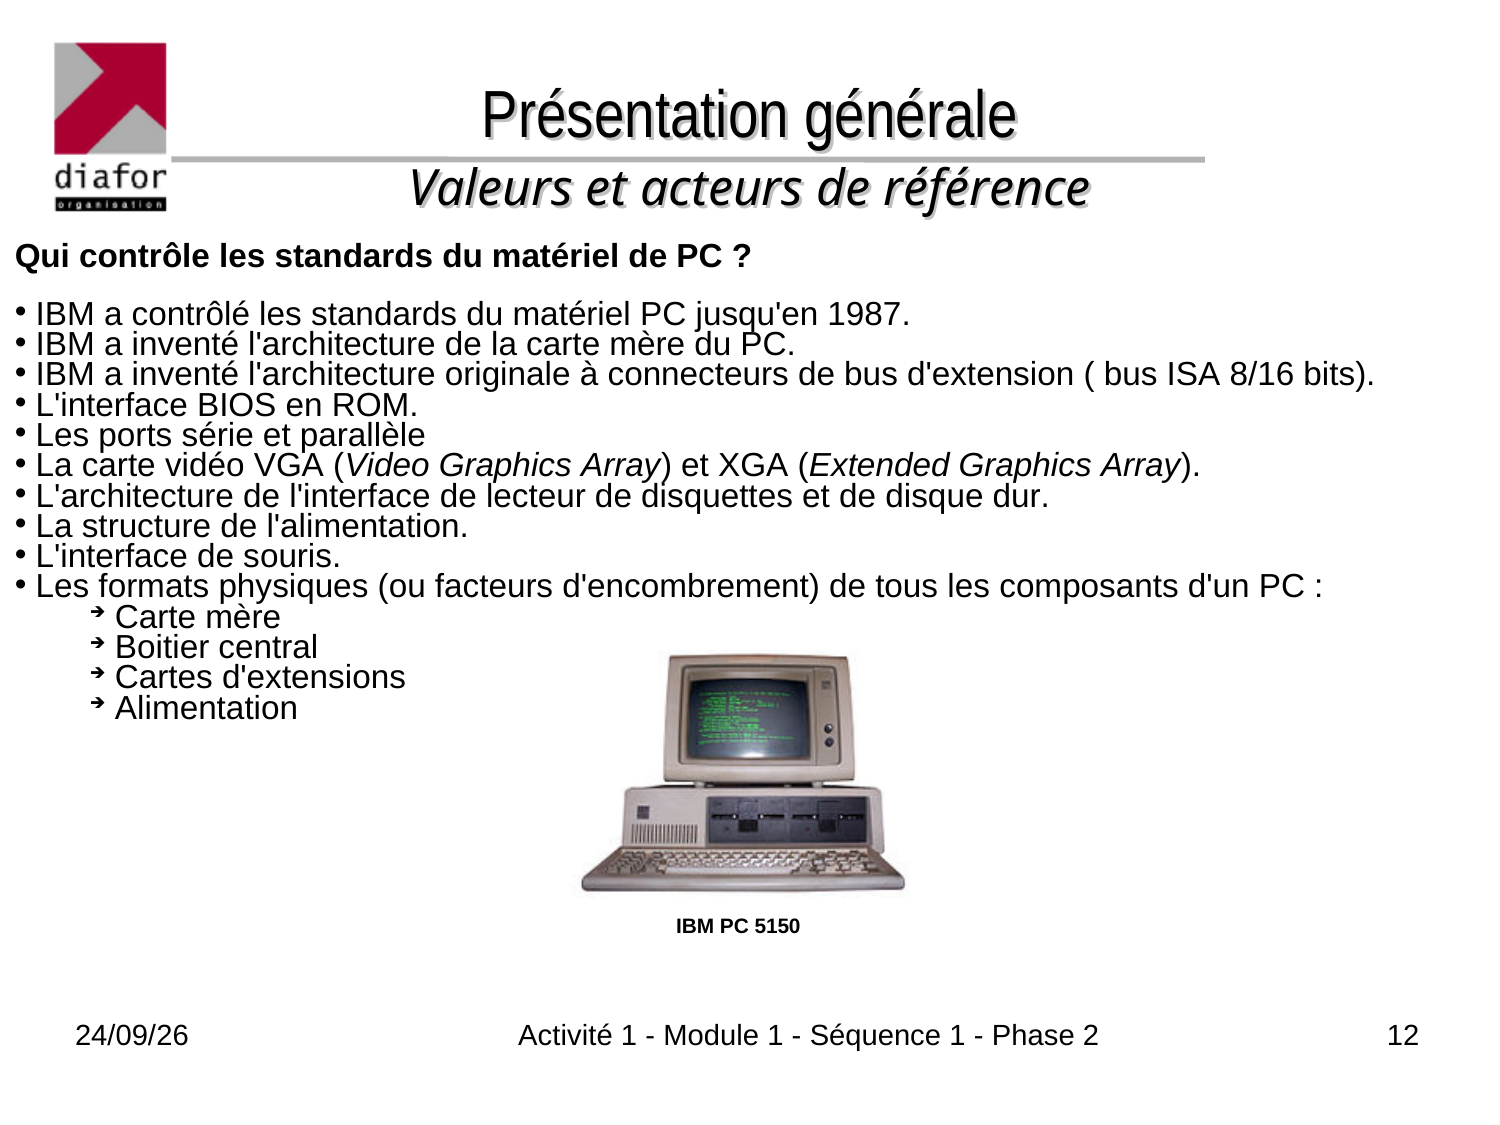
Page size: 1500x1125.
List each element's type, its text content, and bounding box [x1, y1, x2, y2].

text_box IBM PC 5150 [661, 911, 839, 945]
title Présentation générale Valeurs et acteurs de référence [75, 45, 1426, 250]
picture [571, 649, 916, 898]
text_box IBM a contrôlé les standards du matériel PC jusqu'en 1987. IBM a inventé l'architecture de la carte mère du PC. IBM a inventé l'architecture originale à connecteurs de bus d'extension ( bus ISA 8/16 bits). L'interface BIOS en ROM. Les ports série et parallèle La carte vidéo VGA (Video Graphics Array) et XGA (Extended Graphics Array). L'architecture de l'interface de lecteur de disquettes et de disque dur. La structure de l'alimentation. L'interface de souris. Les formats physiques (ou facteurs d'encombrement) de tous les composants d'un PC : Carte mère Boitier central Cartes d'extensions Alimentation [0, 293, 1500, 733]
picture [53, 42, 168, 213]
text_box Qui contrôle les standards du matériel de PC ? [0, 236, 769, 282]
